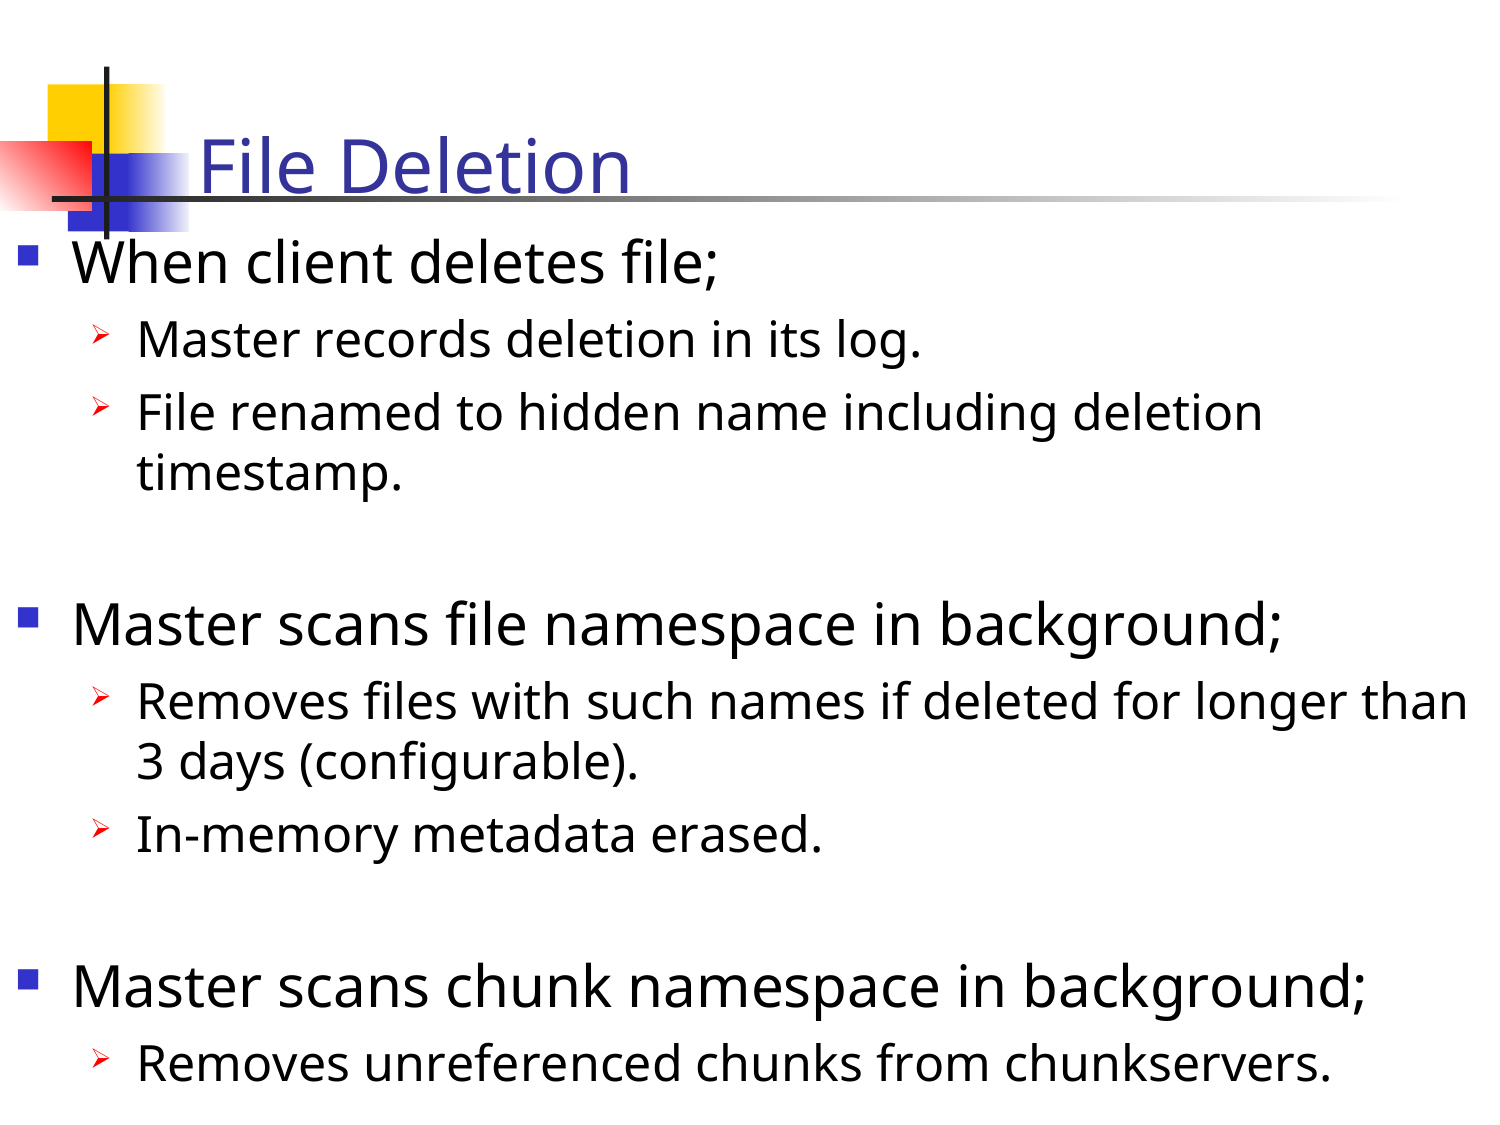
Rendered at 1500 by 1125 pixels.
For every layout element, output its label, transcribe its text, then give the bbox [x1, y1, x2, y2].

text_box When client deletes file; Master records deletion in its log. File renamed to hidden name including deletion timestamp. Master scans file namespace in background; Removes files with such names if deleted for longer than 3 days (configurable). In-memory metadata erased. Master scans chunk namespace in background; Removes unreferenced chunks from chunkservers. [0, 217, 1500, 1031]
text_box File Deletion [183, 78, 1462, 216]
